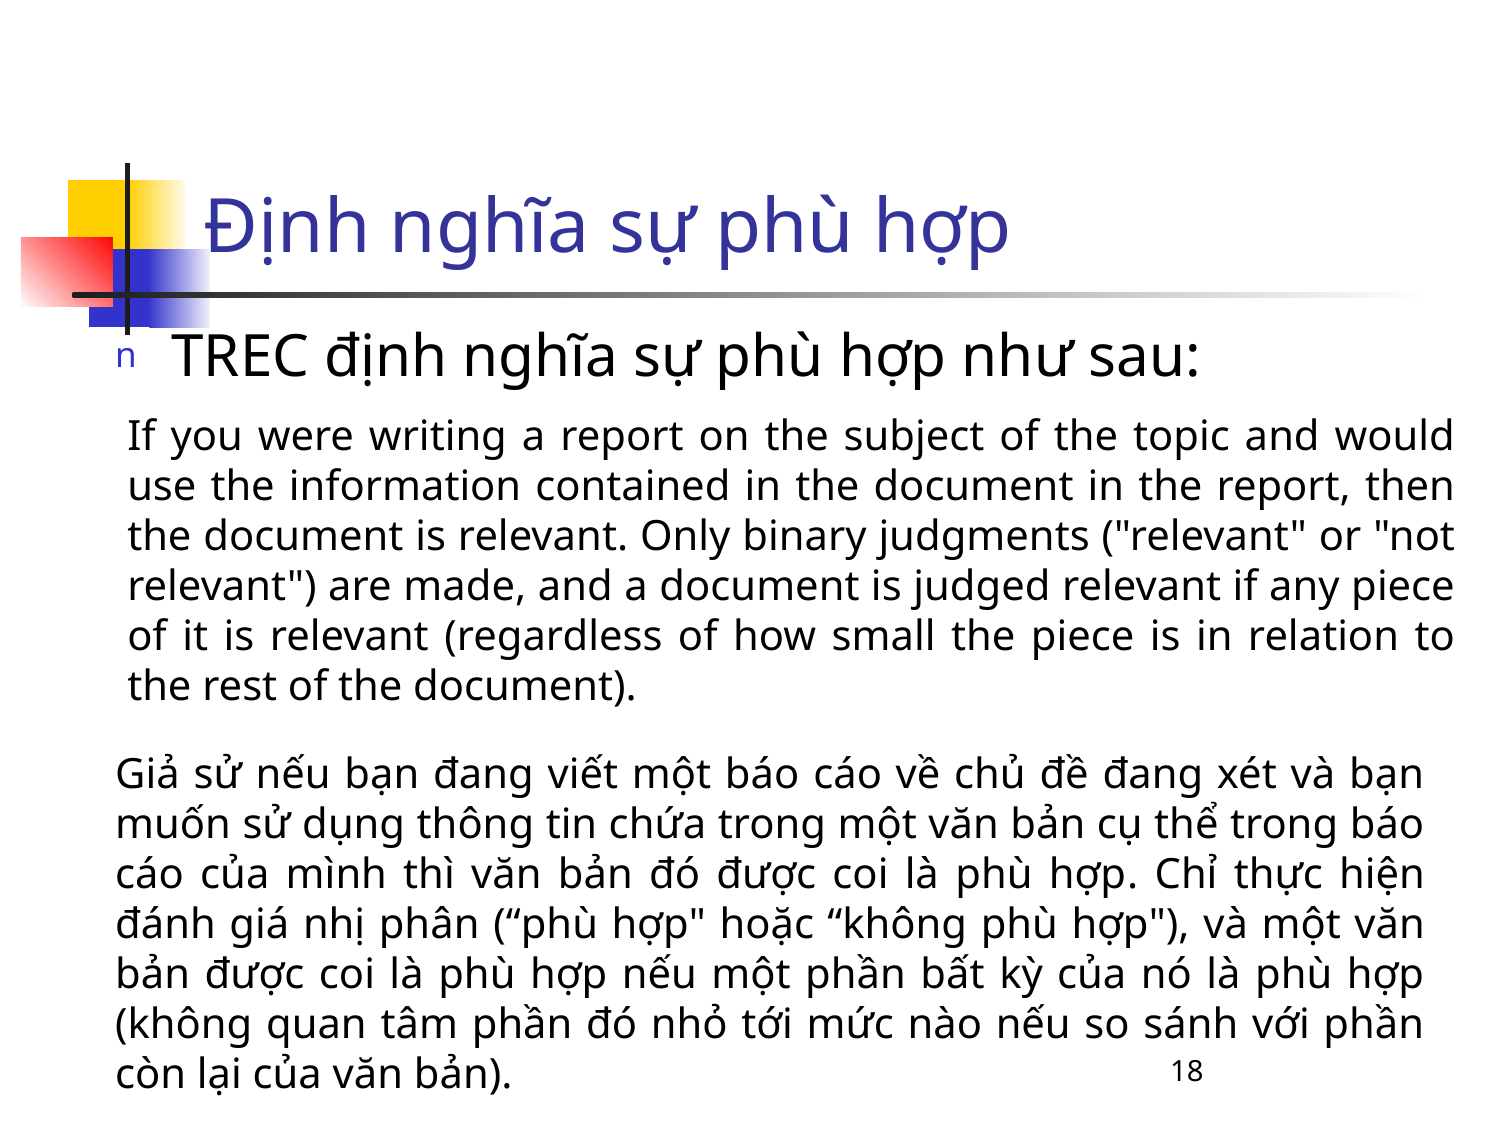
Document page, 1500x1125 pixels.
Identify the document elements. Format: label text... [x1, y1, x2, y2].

title Định nghĩa sự phù hợp [188, 35, 1468, 275]
text_box 18 [1155, 1024, 1468, 1100]
text_box If you were writing a report on the subject of the topic and would use the information contained in the document in the report, then the document is relevant. Only binary judgments ("relevant" or "not relevant") are made, and a document is judged relevant if any piece of it is relevant (regardless of how small the piece is in relation to the rest of the document). [112, 401, 1471, 717]
list TREC định nghĩa sự phù hợp như sau: [100, 311, 1470, 413]
text_box Giả sử nếu bạn đang viết một báo cáo về chủ đề đang xét và bạn muốn sử dụng thông tin chứa trong một văn bản cụ thể trong báo cáo của mình thì văn bản đó được coi là phù hợp. Chỉ thực hiện đánh giá nhị phân (“phù hợp" hoặc “không phù hợp"), và một văn bản được coi là phù hợp nếu một phần bất kỳ của nó là phù hợp (không quan tâm phần đó nhỏ tới mức nào nếu so sánh với phần còn lại của văn bản). [100, 739, 1459, 1055]
